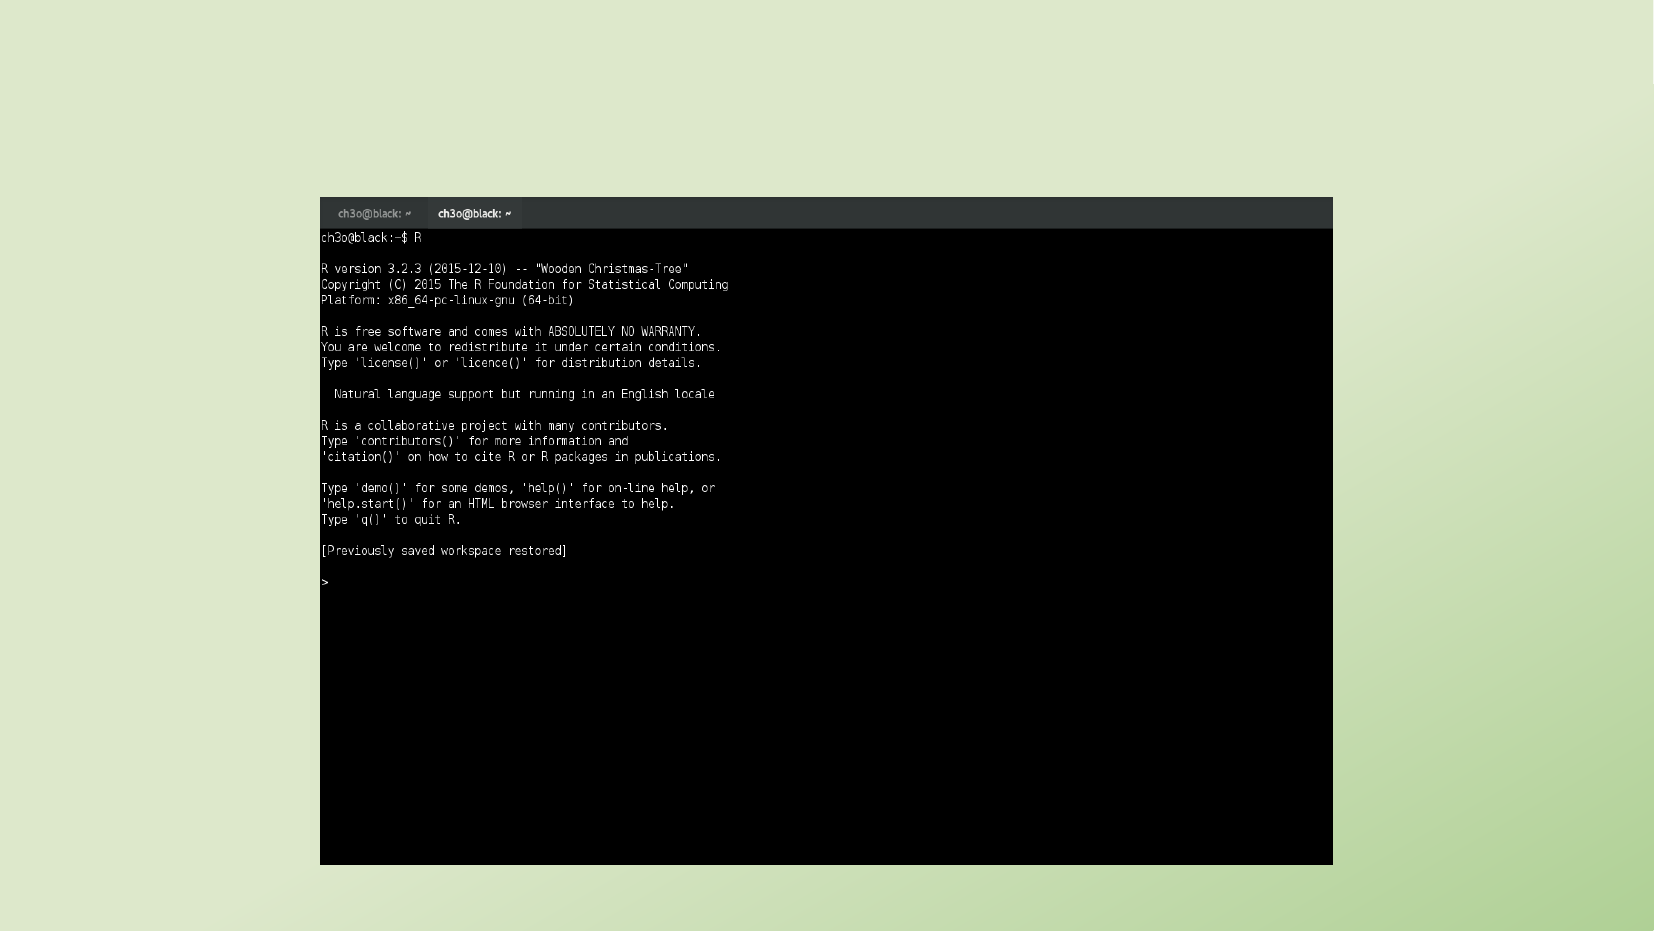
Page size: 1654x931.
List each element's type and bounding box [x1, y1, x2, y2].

picture [320, 197, 1333, 865]
